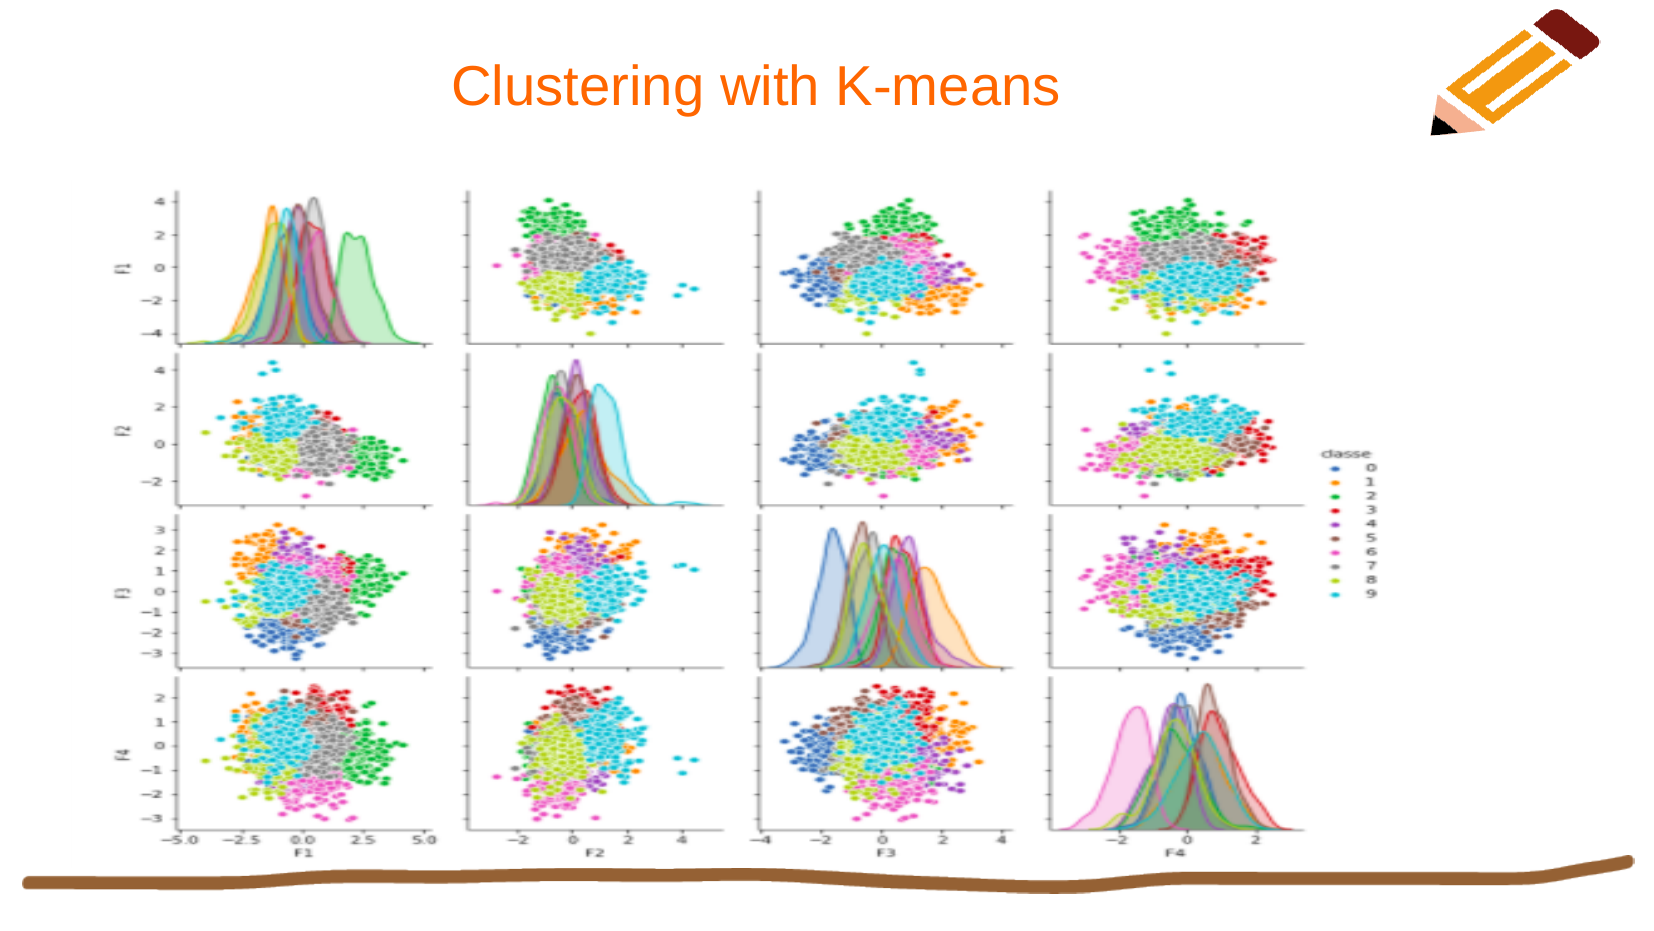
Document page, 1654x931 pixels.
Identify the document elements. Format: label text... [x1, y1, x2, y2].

picture [1430, 9, 1601, 136]
picture [70, 180, 1536, 869]
text_box Clustering with K-means [82, 37, 1430, 129]
